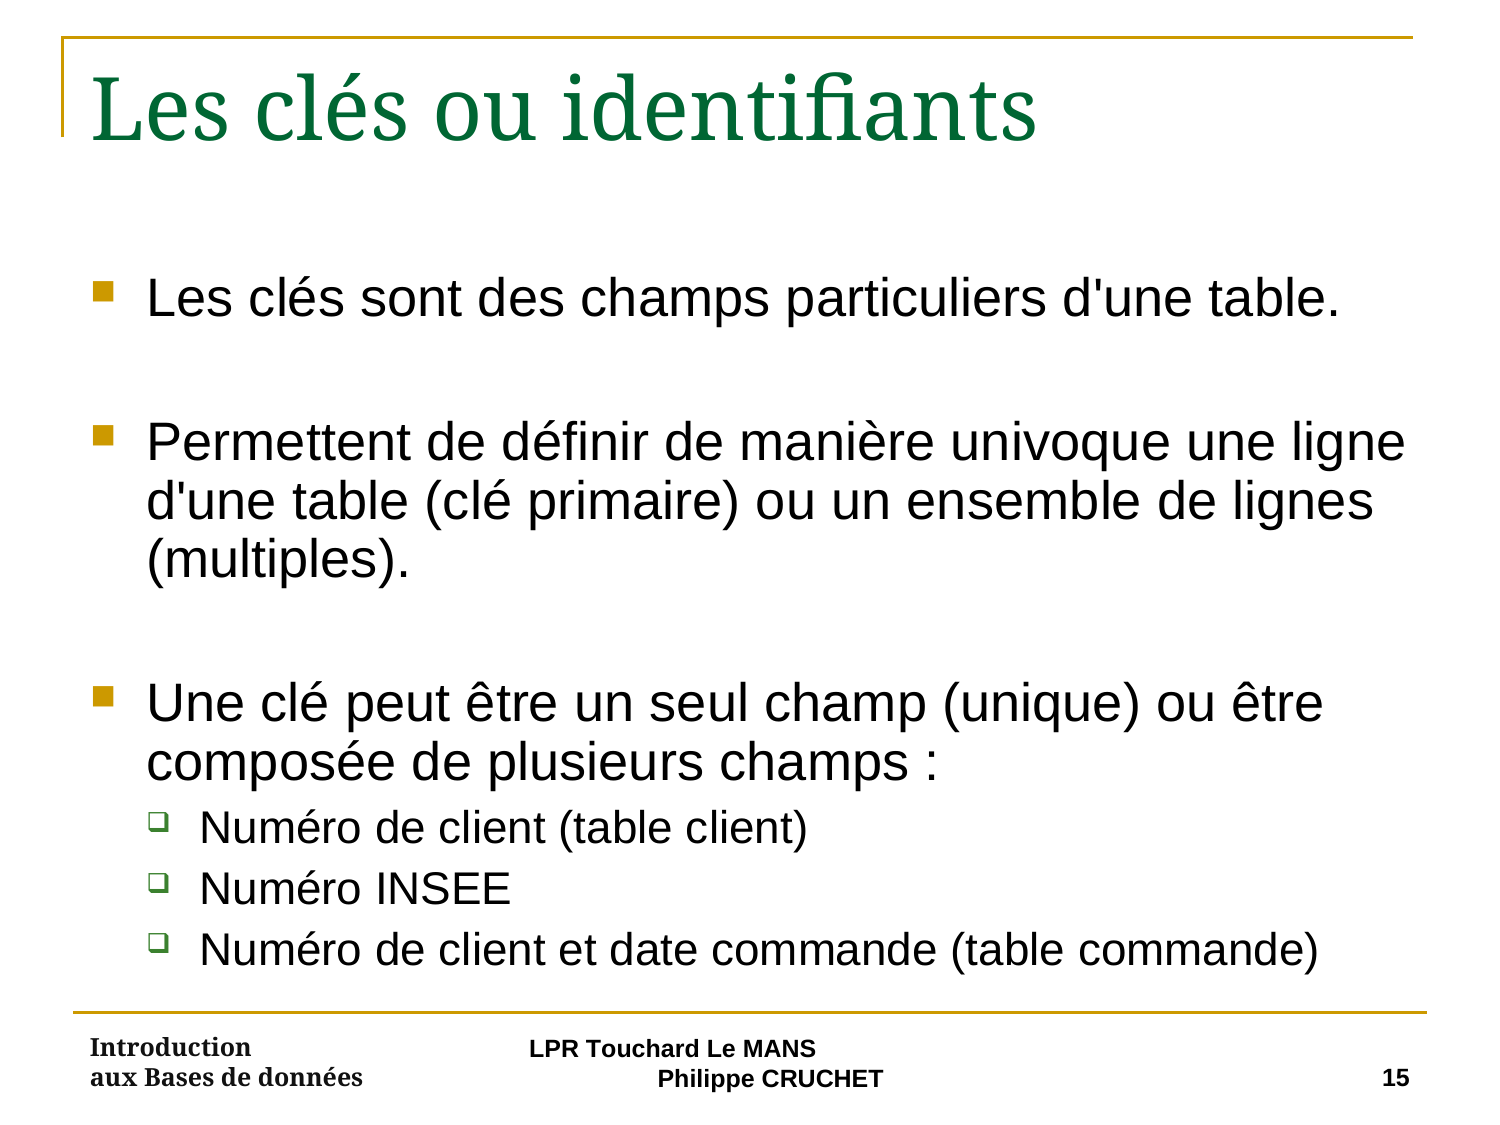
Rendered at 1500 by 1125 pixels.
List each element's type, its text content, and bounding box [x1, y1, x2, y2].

text_box <numéro> [1074, 1024, 1426, 1100]
list Les clés sont des champs particuliers d'une table. Permettent de définir de manière univoque une ligne d'une table (clé primaire) ou un ensemble de lignes (multiples). Une clé peut être un seul champ (unique) ou être composée de plusieurs champs : Numéro de client (table client) Numéro INSEE Numéro de client et date commande (table commande) [75, 262, 1426, 1006]
text_box LPR Touchard Le MANS Philippe CRUCHET [512, 1025, 988, 1101]
title Les clés ou identifiants [75, 45, 1426, 233]
